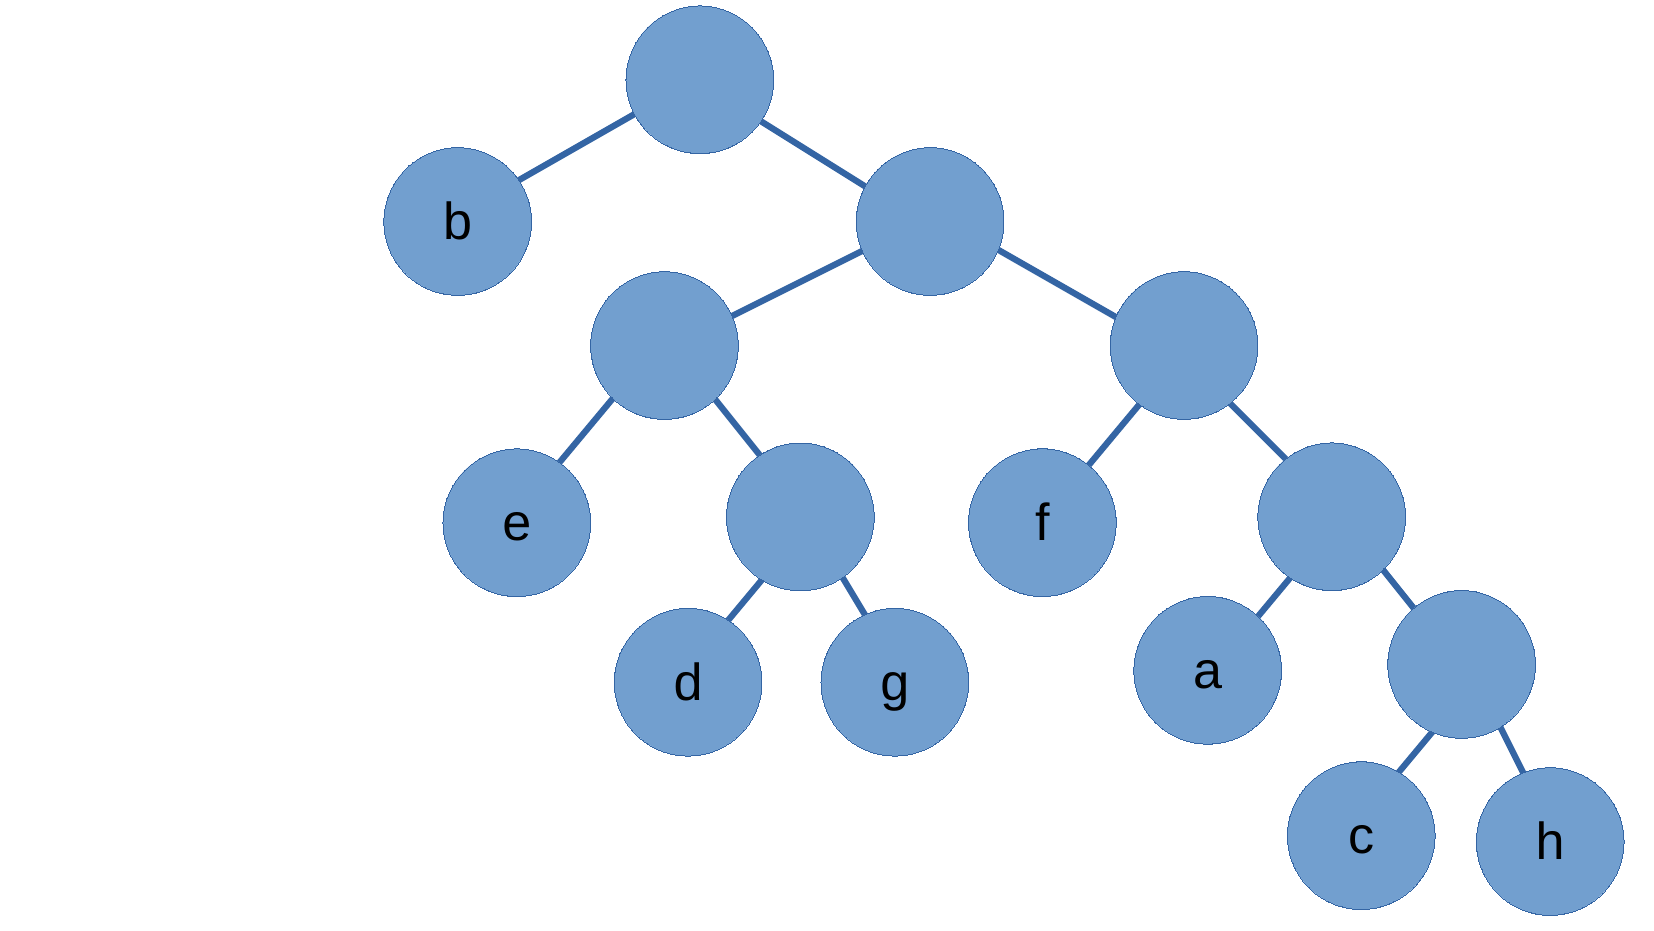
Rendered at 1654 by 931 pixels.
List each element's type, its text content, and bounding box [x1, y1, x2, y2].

text_box [856, 147, 1004, 296]
text_box c [1287, 761, 1436, 910]
text_box h [1476, 767, 1625, 916]
text_box [726, 443, 875, 591]
text_box [625, 5, 774, 154]
text_box [590, 271, 739, 420]
text_box [1257, 442, 1406, 591]
text_box d [614, 608, 762, 757]
text_box e [442, 448, 591, 597]
text_box [1110, 271, 1258, 420]
text_box f [968, 448, 1117, 597]
text_box b [383, 147, 532, 296]
text_box g [820, 608, 969, 757]
text_box [1387, 590, 1536, 739]
text_box a [1133, 596, 1282, 745]
